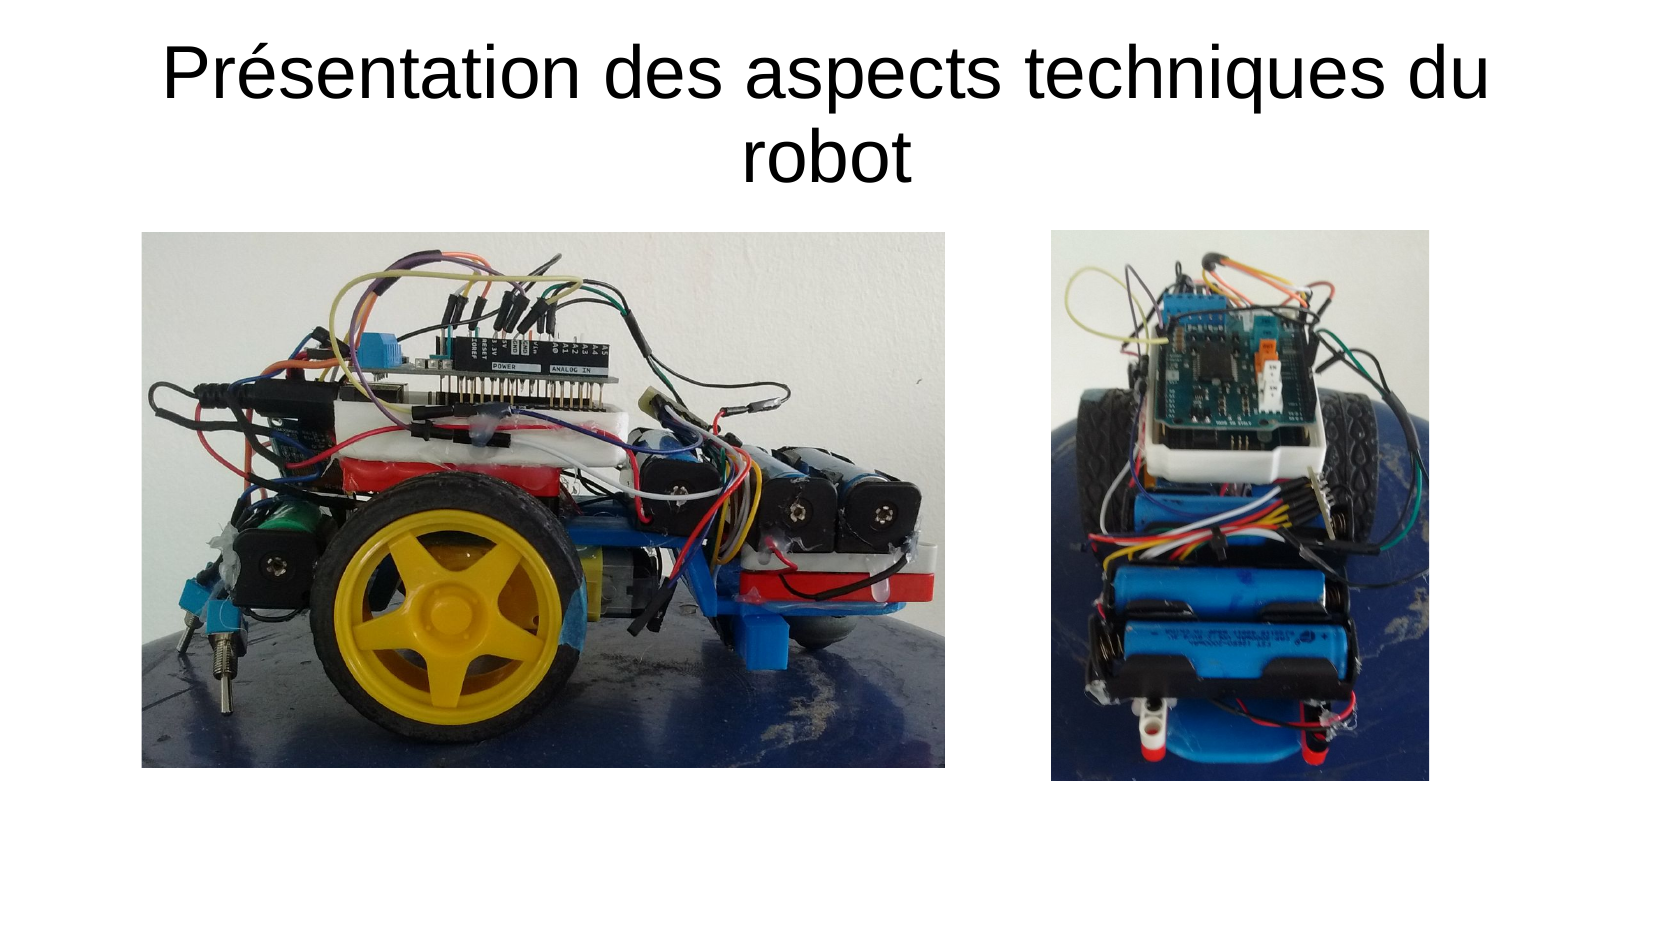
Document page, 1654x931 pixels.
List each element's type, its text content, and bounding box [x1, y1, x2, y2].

picture [1051, 230, 1430, 781]
picture [141, 232, 945, 768]
title Présentation des aspects techniques du robot [82, 37, 1571, 193]
